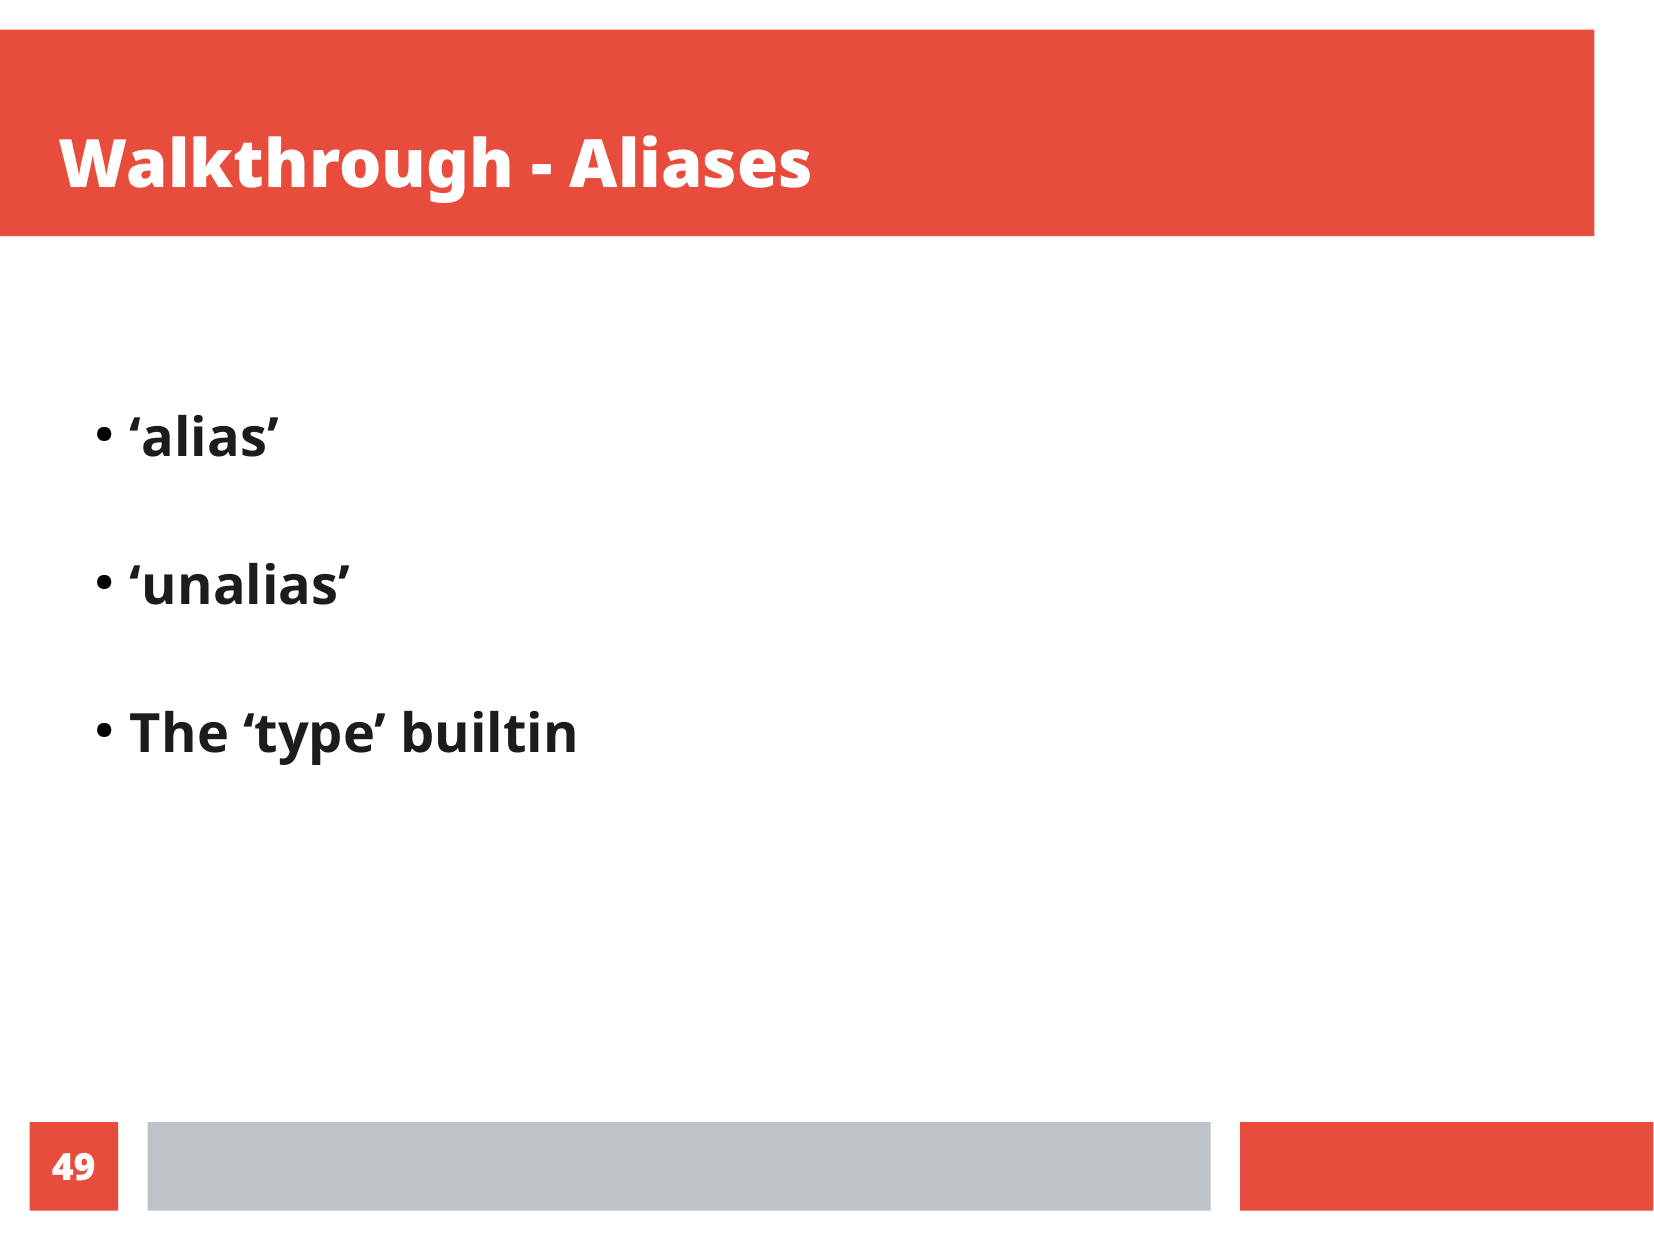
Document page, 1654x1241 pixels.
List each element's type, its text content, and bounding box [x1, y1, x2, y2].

subtitle ‘alias’ ‘unalias’ The ‘type’ builtin [59, 324, 1565, 1093]
title Walkthrough - Aliases [59, 59, 1595, 207]
